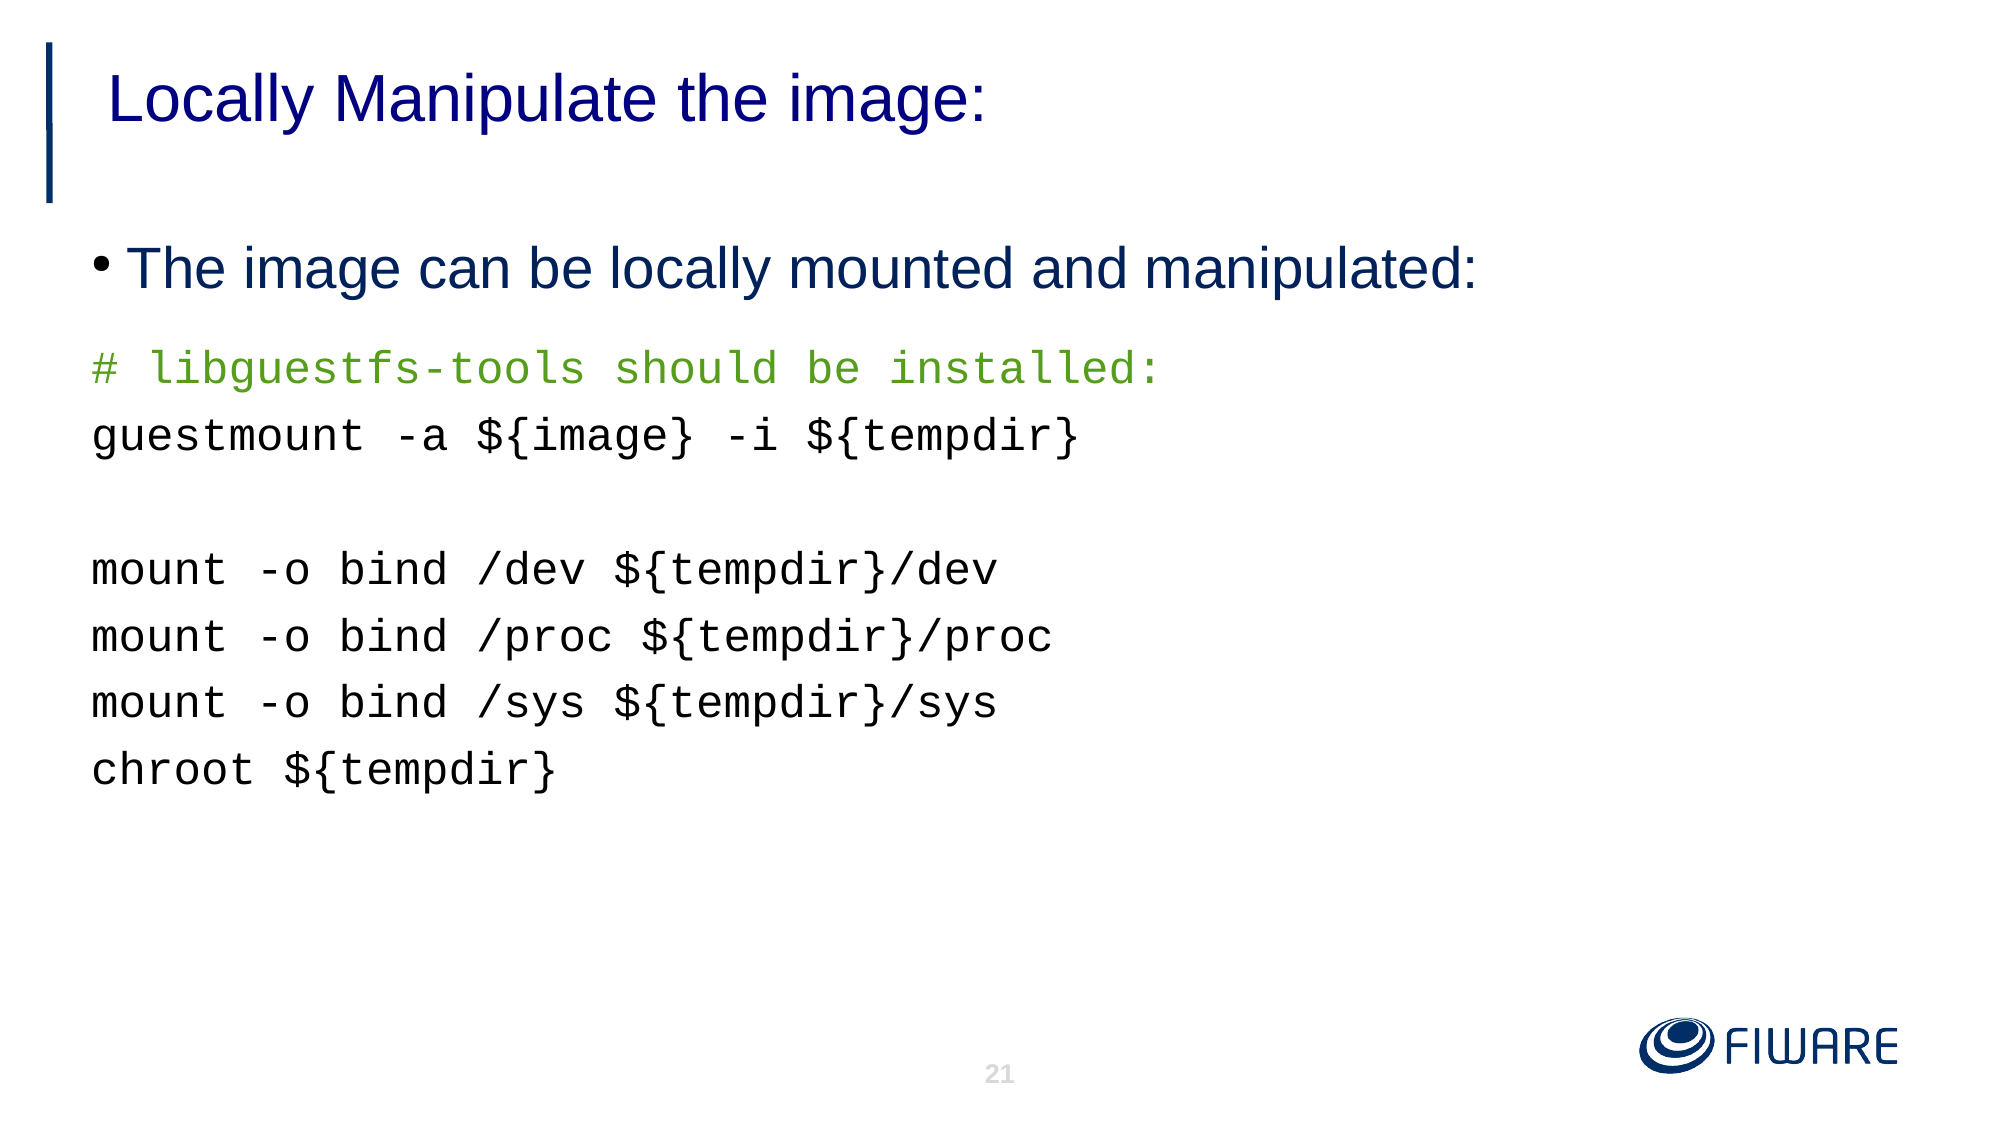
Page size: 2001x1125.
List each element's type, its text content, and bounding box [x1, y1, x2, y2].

slide_number <number> [887, 1042, 1113, 1103]
picture [1635, 1012, 1905, 1077]
text_box The image can be locally mounted and manipulated: [76, 212, 1902, 308]
title Locally Manipulate the image: [92, 47, 1704, 142]
text_box # libguestfs-tools should be installed: guestmount -a ${image} -i ${tempdir} mount -o bind /dev ${tempdir}/dev mount -o bind /proc ${tempdir}/proc mount -o bind /sys ${tempdir}/sys chroot ${tempdir} [76, 330, 1902, 802]
